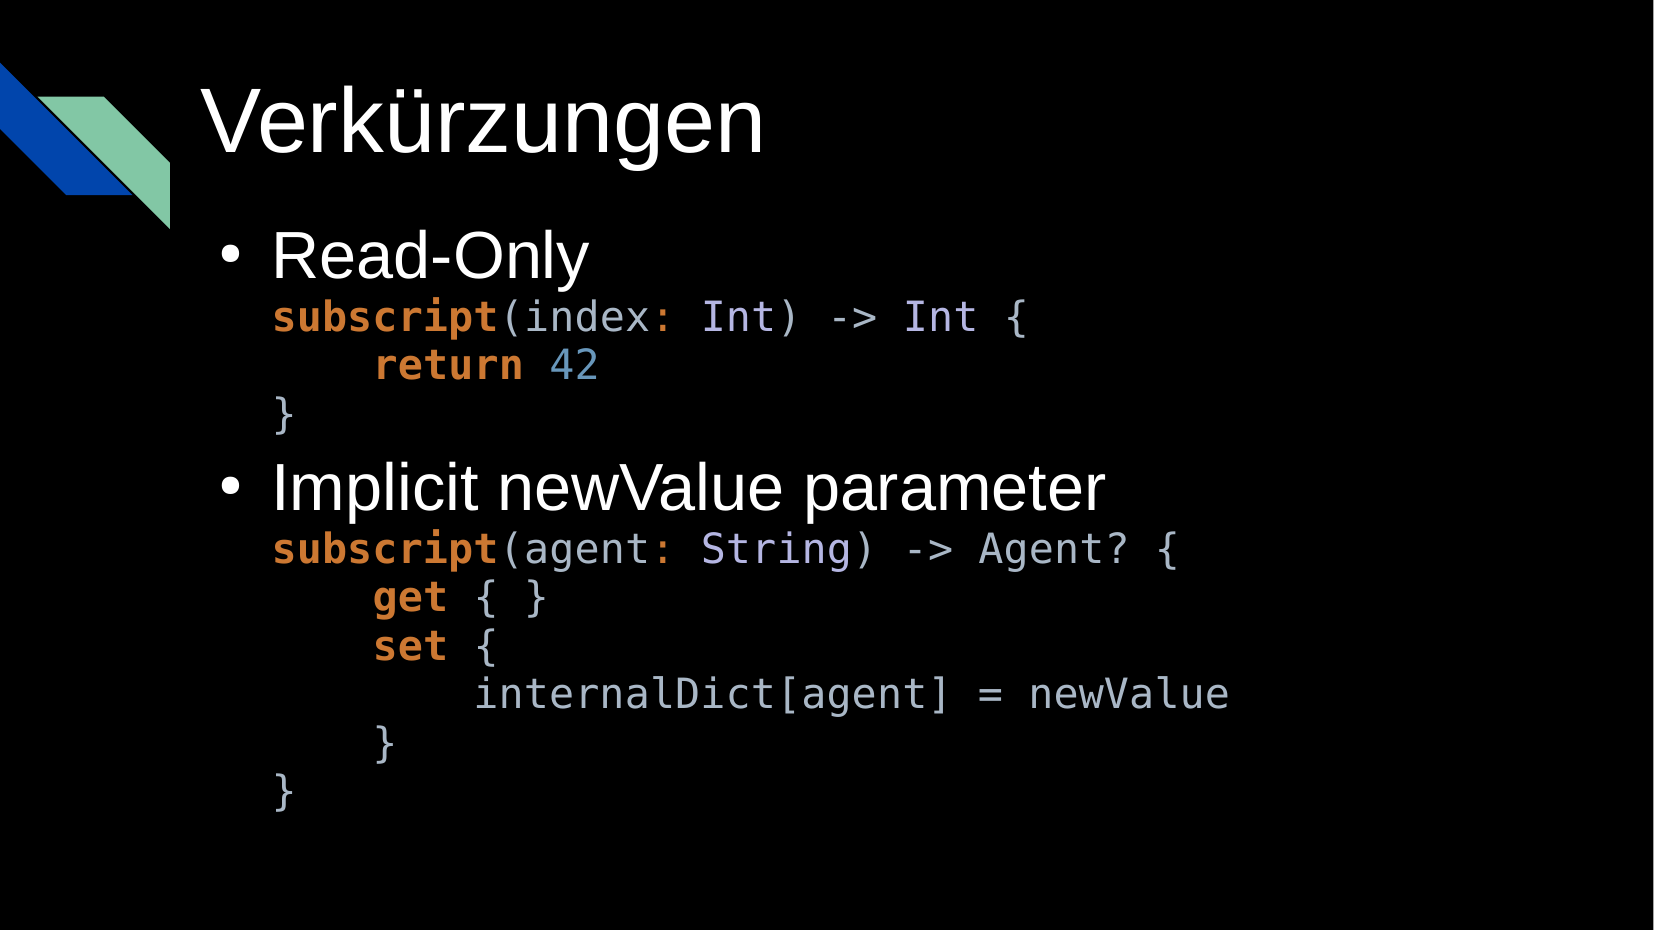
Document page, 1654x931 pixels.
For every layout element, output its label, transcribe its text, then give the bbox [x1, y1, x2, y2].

list Read-Only subscript(index: Int) -> Int { return 42 } Implicit newValue parameter subscript(agent: String) -> Agent? { get { } set { internalDict[agent] = newValue } } [200, 217, 1571, 839]
title Verkürzungen [200, 53, 1571, 189]
